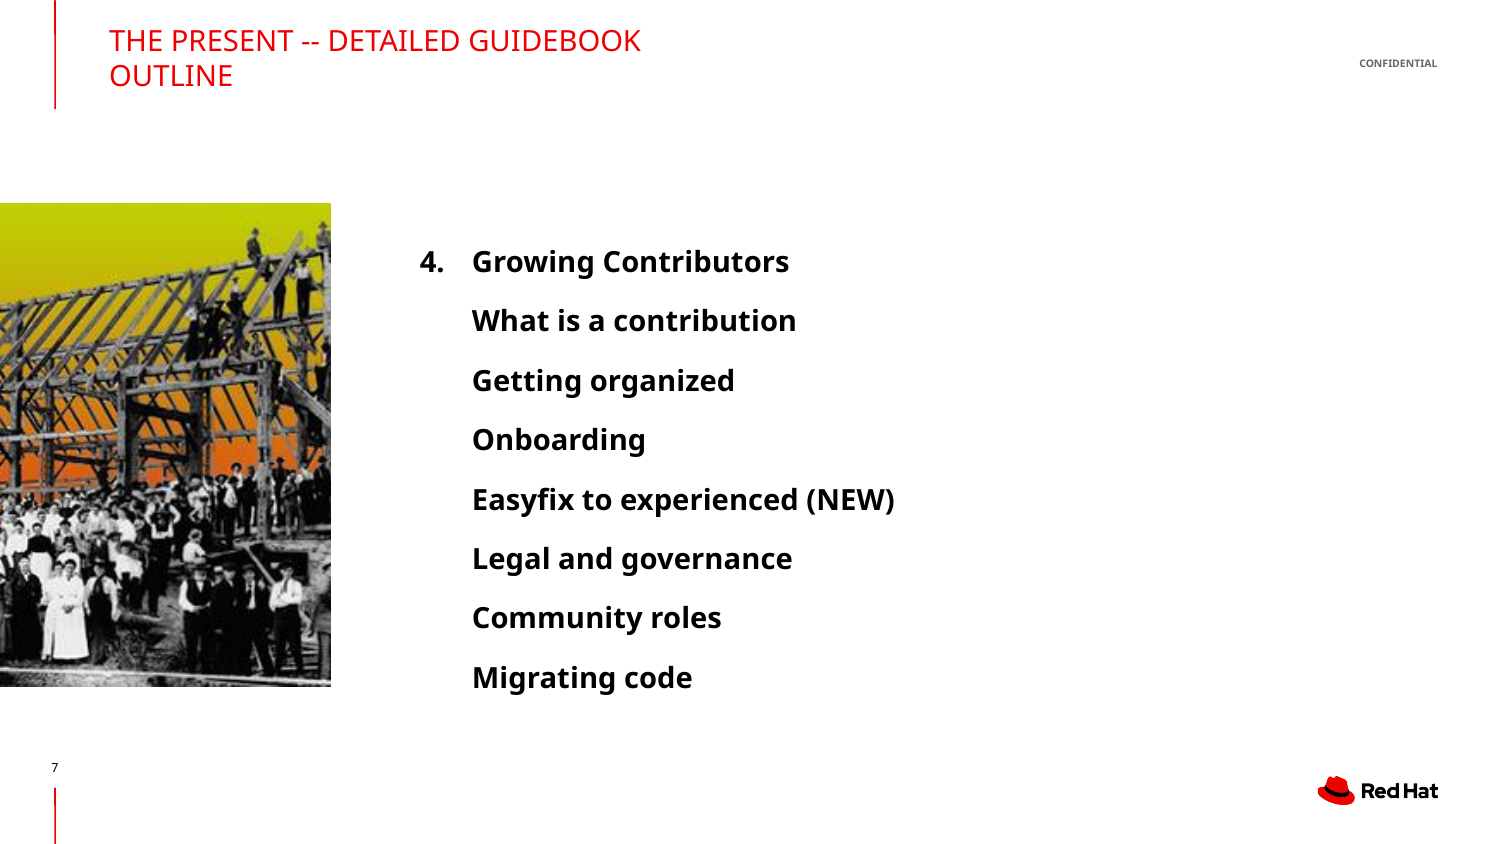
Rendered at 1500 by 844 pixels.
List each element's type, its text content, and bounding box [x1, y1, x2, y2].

title Growing Contributors What is a contribution Getting organized Onboarding Easyfix to experienced (NEW) Legal and governance Community roles Migrating code [396, 203, 1328, 688]
picture [1317, 776, 1438, 805]
slide_number <number> [10, 759, 101, 777]
subtitle THE PRESENT -- DETAILED GUIDEBOOK OUTLINE [55, 6, 689, 108]
picture [0, 203, 331, 688]
